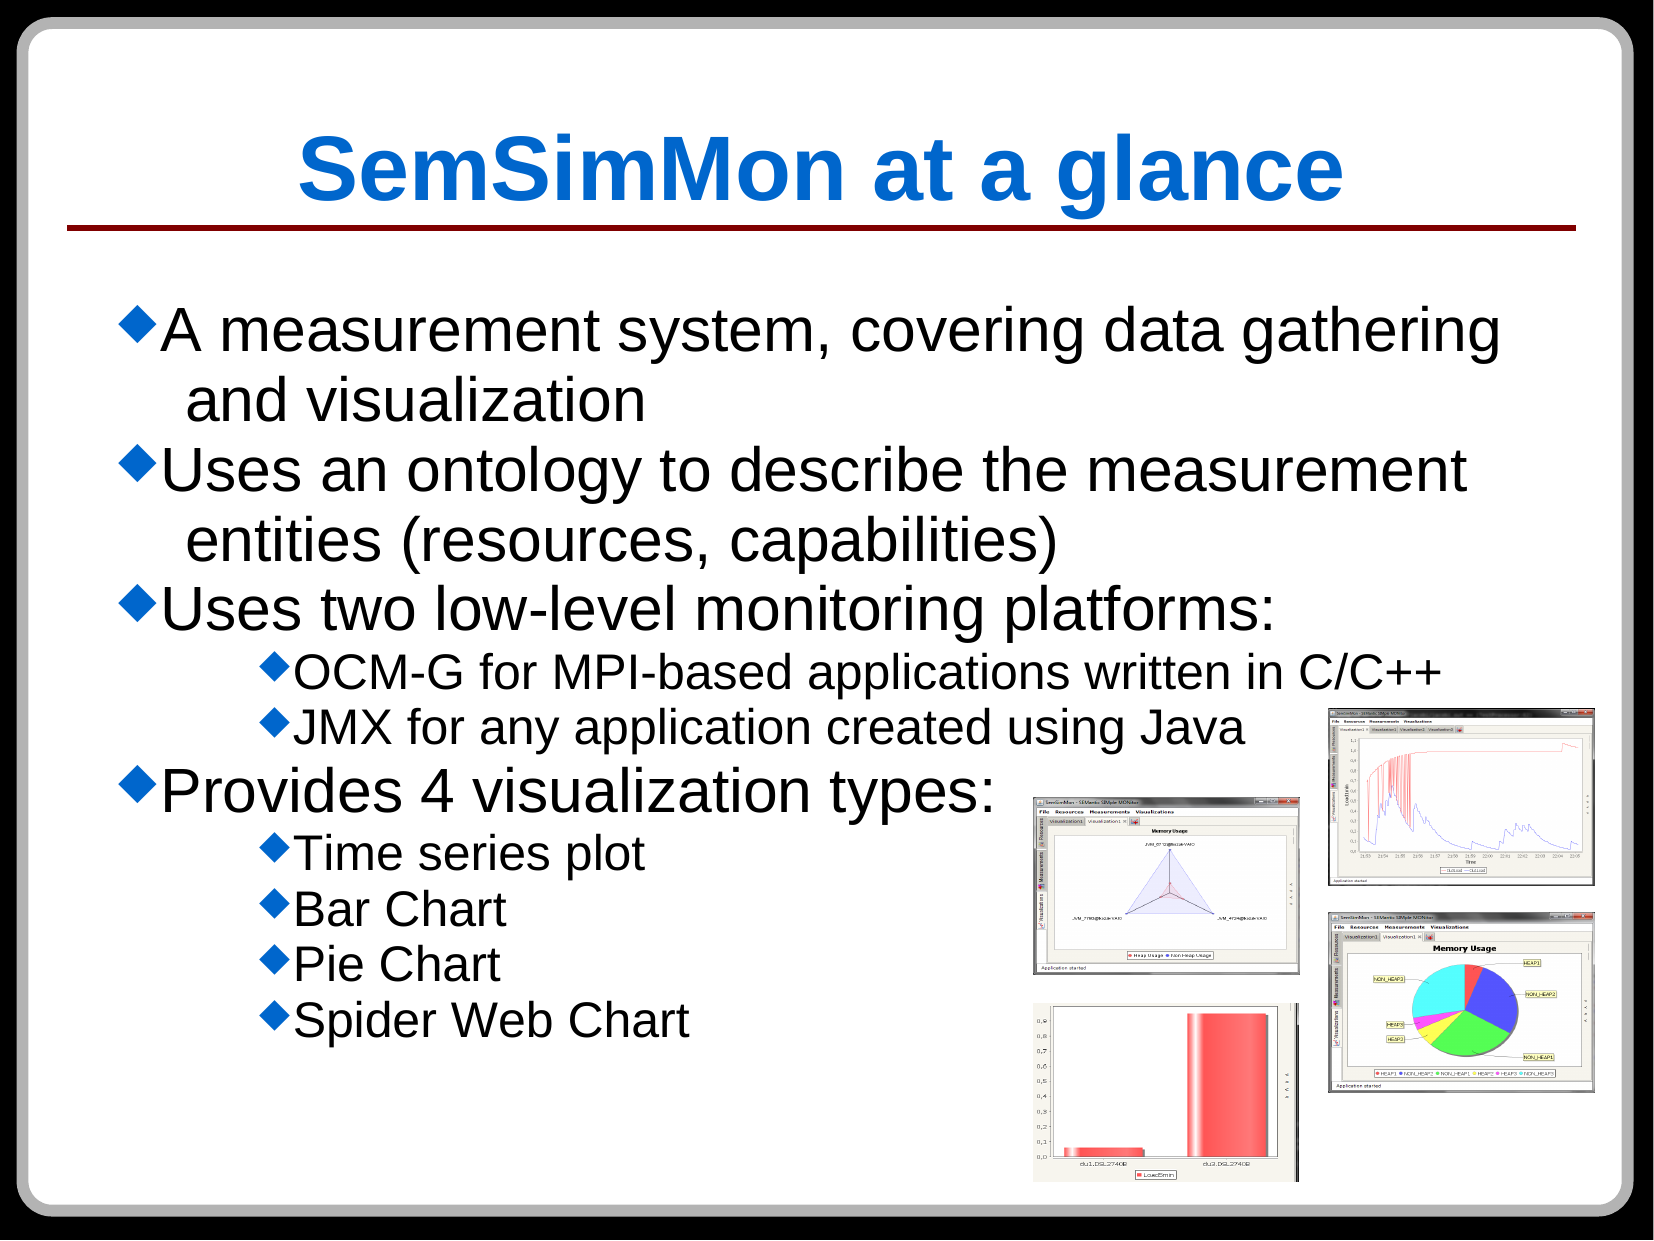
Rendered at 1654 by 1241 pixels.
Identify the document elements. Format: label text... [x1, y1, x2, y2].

title SemSimMon at a glance [67, 64, 1577, 272]
picture [1328, 912, 1595, 1093]
list A measurement system, covering data gathering and visualization Uses an ontology to describe the measurement entities (resources, capabilities) Uses two low-level monitoring platforms: OCM-G for MPI-based applications written in C/C++ JMX for any application created using Java Provides 4 visualization types: Time series plot Bar Chart Pie Chart Spider Web Chart [114, 295, 1536, 1110]
picture [1033, 1003, 1300, 1182]
picture [1328, 708, 1595, 886]
picture [1033, 797, 1300, 975]
